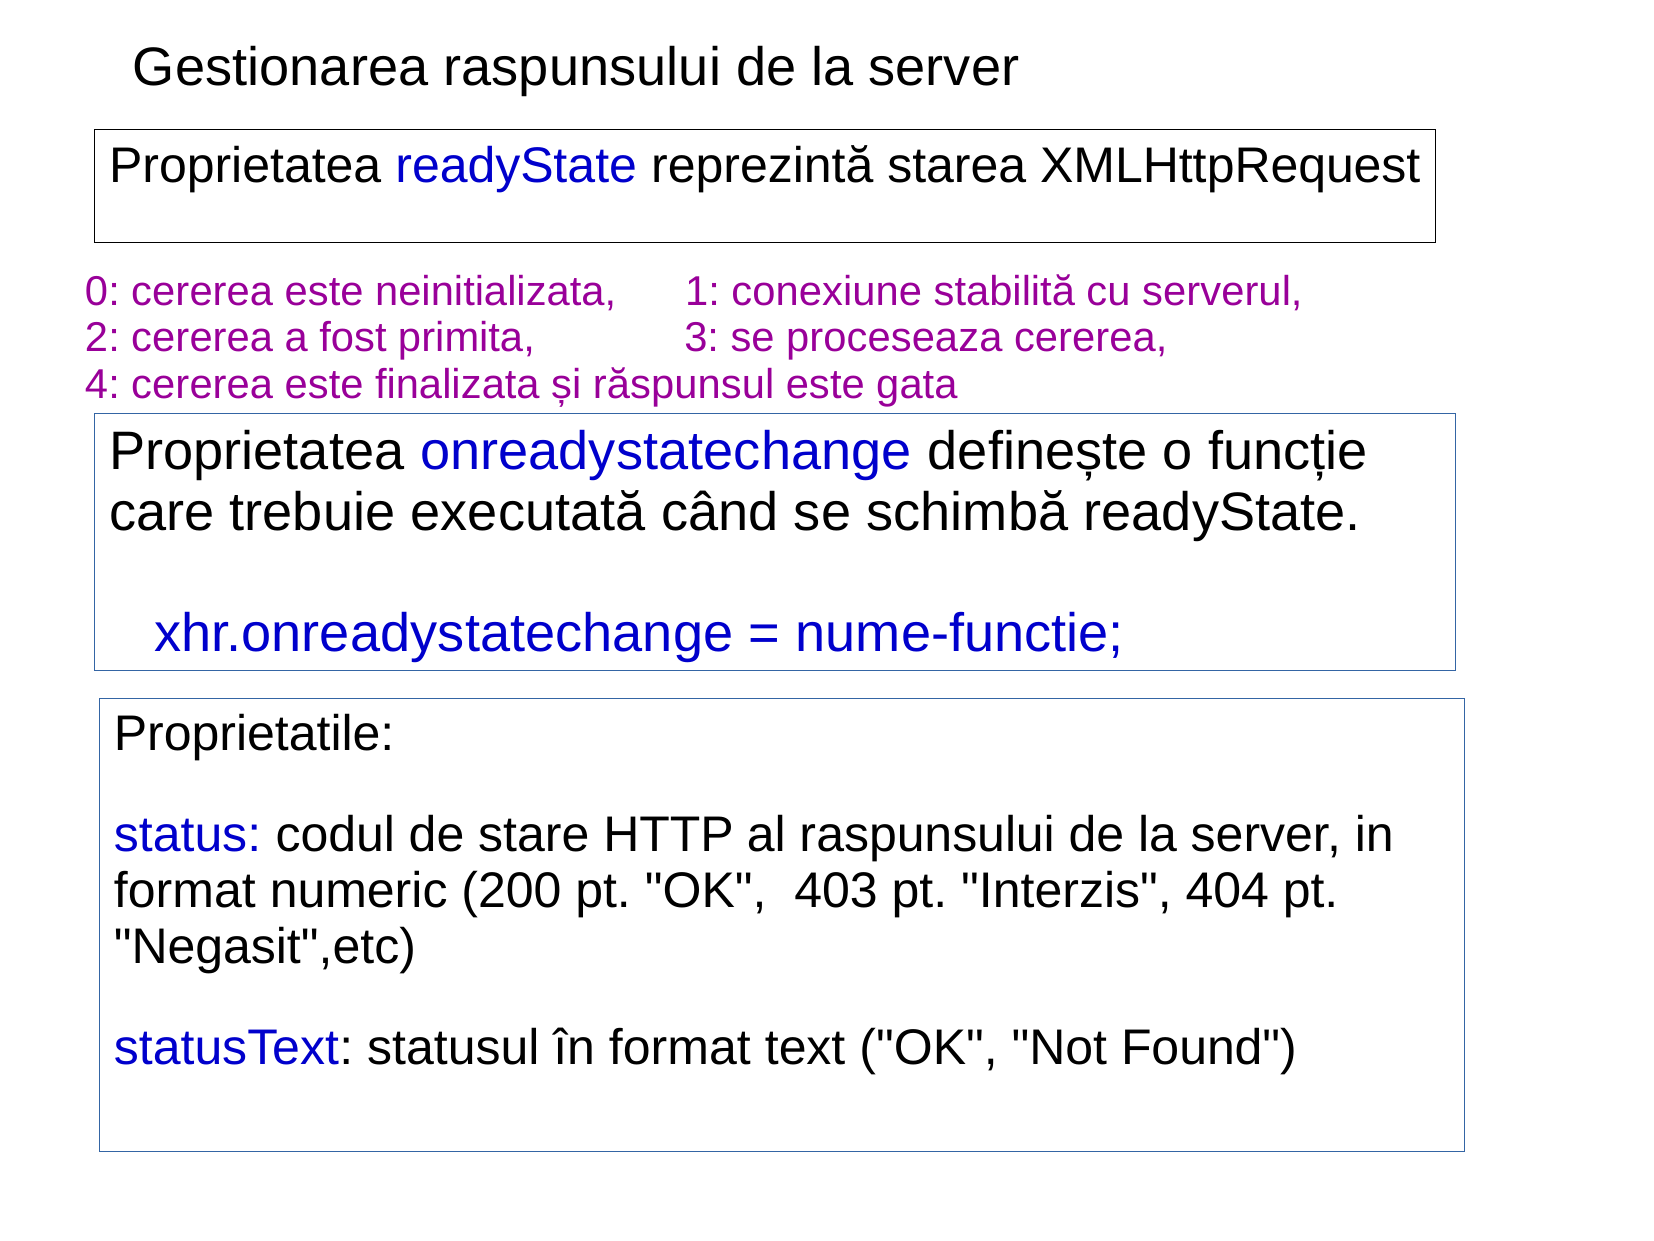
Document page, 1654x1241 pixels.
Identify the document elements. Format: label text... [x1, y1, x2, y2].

text_box Proprietatea onreadystatechange definește o funcție care trebuie executată când se schimbă readyState. xhr.onreadystatechange = nume-functie; [94, 413, 1456, 671]
text_box Proprietatile: status: codul de stare HTTP al raspunsului de la server, in format numeric (200 pt. "OK", 403 pt. "Interzis", 404 pt. "Negasit",etc) statusText: statusul în format text ("OK", "Not Found") [99, 698, 1465, 1152]
text_box Proprietatea readyState reprezintă starea XMLHttpRequest [94, 129, 1436, 243]
text_box 0: cererea este neinitializata, 1: conexiune stabilită cu serverul, 2: cererea a fost primita, 3: se proceseaza cererea, 4: cererea este finalizata și răspunsul este gata [70, 260, 1430, 415]
text_box Gestionarea raspunsului de la server [118, 29, 1036, 105]
